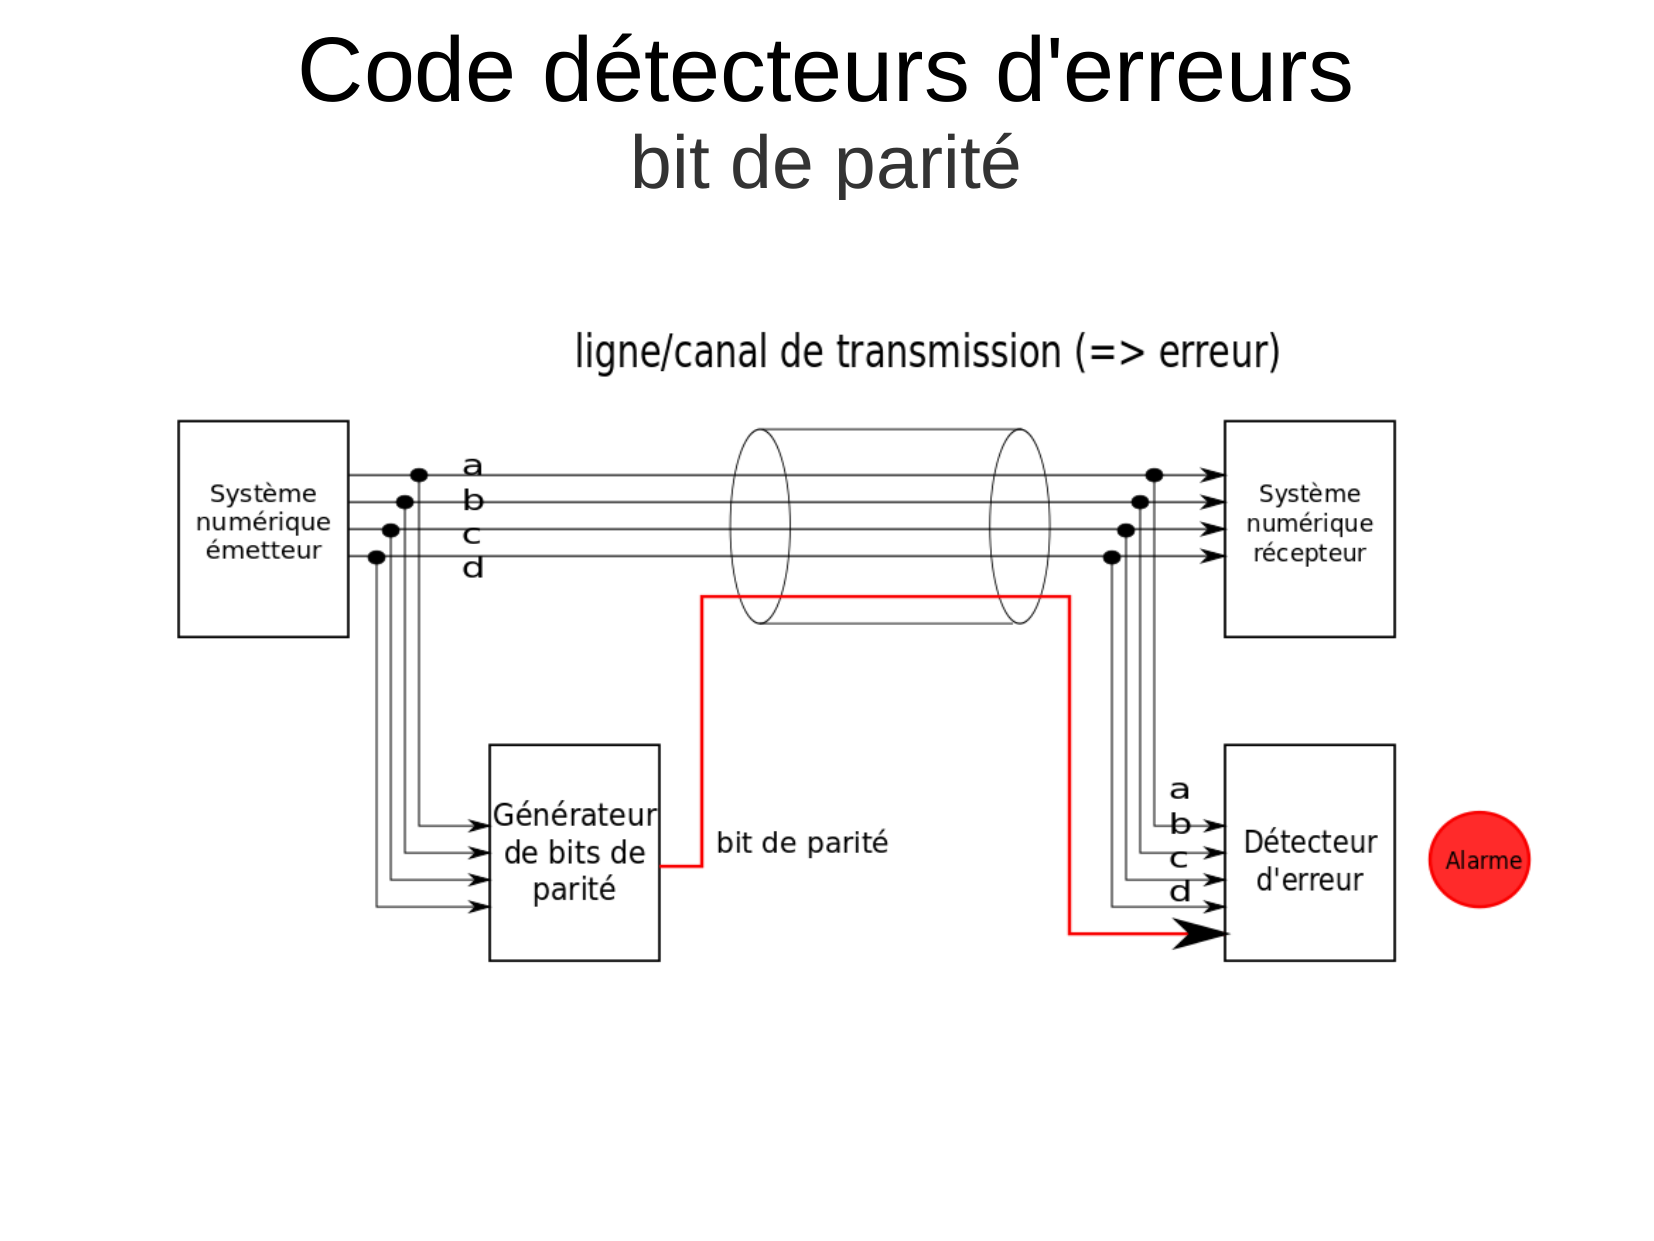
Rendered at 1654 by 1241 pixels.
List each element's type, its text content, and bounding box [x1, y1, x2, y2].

picture [94, 200, 1583, 1205]
title Code détecteurs d'erreurs bit de parité [82, 8, 1571, 216]
